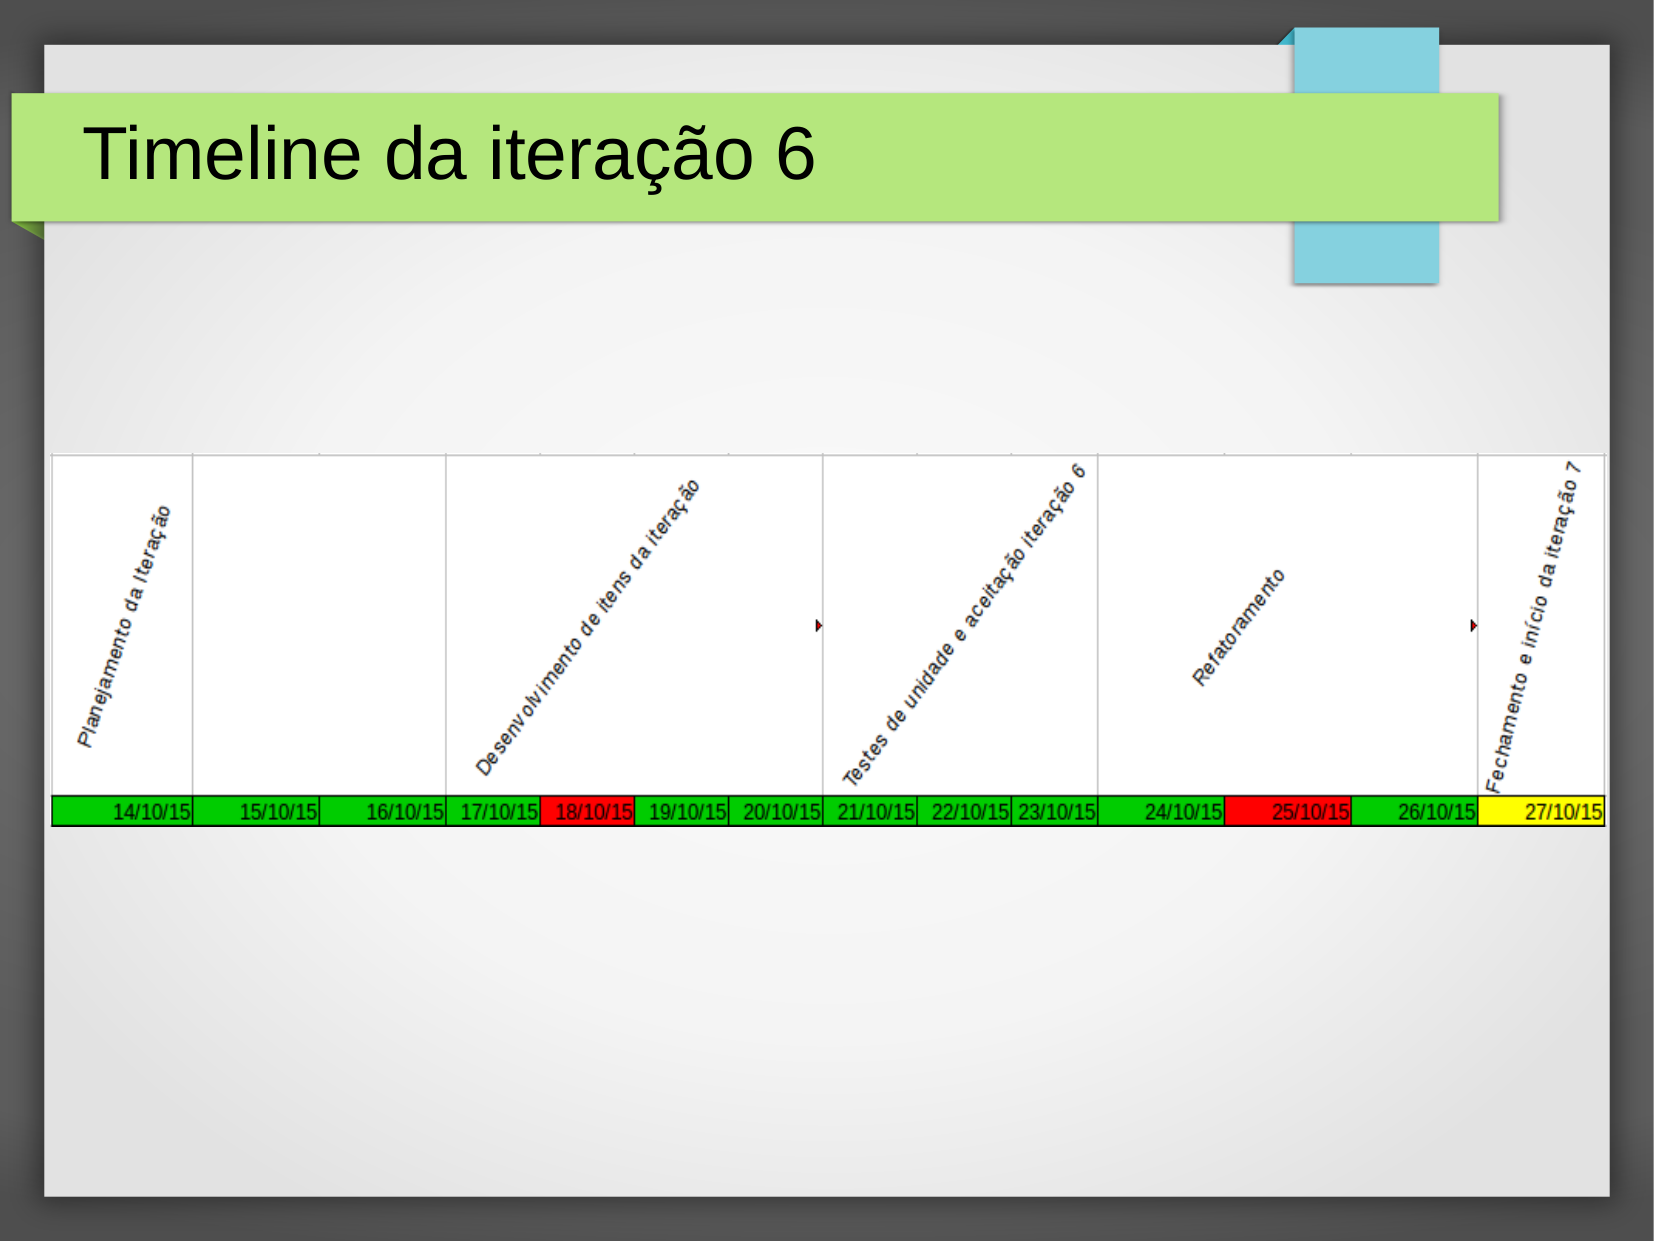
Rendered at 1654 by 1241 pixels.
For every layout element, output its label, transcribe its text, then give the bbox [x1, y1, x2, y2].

title Timeline da iteração 6 [82, 94, 1264, 213]
picture [0, 0, 1654, 1241]
